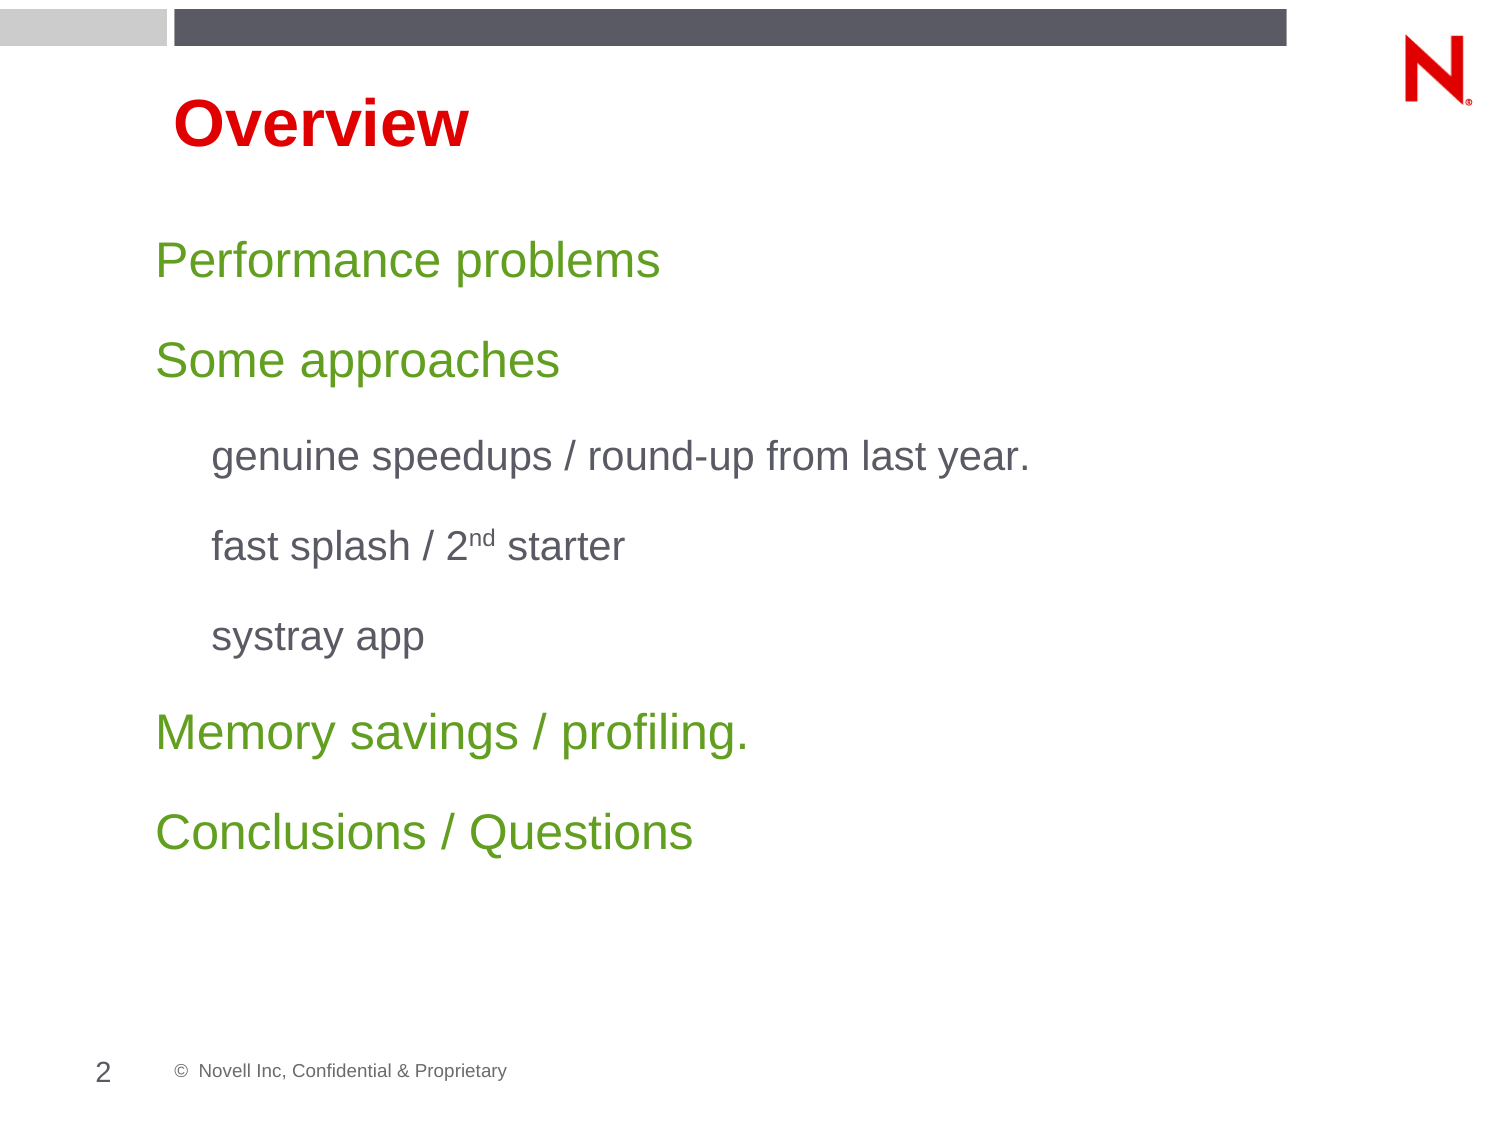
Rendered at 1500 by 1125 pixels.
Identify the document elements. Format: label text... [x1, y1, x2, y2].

list Performance problems Some approaches genuine speedups / round-up from last year. fast splash / 2nd starter systray app Memory savings / profiling. Conclusions / Questions [155, 229, 1395, 961]
picture [1403, 32, 1473, 107]
title Overview [173, 41, 1395, 205]
